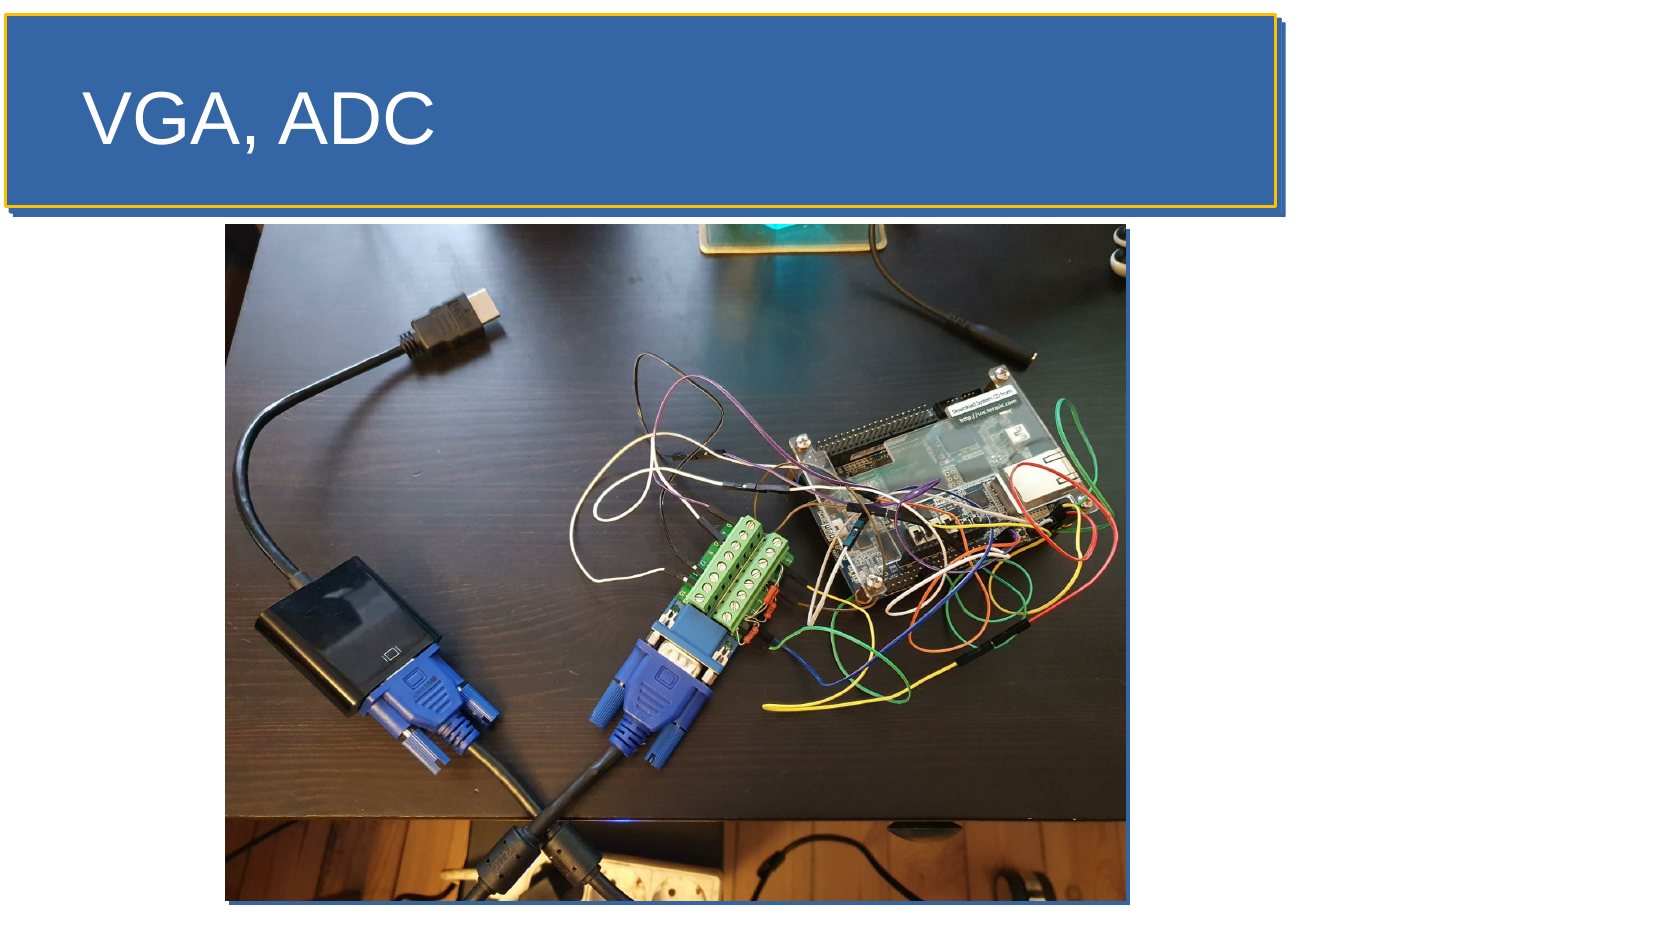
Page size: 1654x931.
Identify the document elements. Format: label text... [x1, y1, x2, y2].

title VGA, ADC [82, 44, 1235, 192]
picture [225, 224, 1126, 901]
